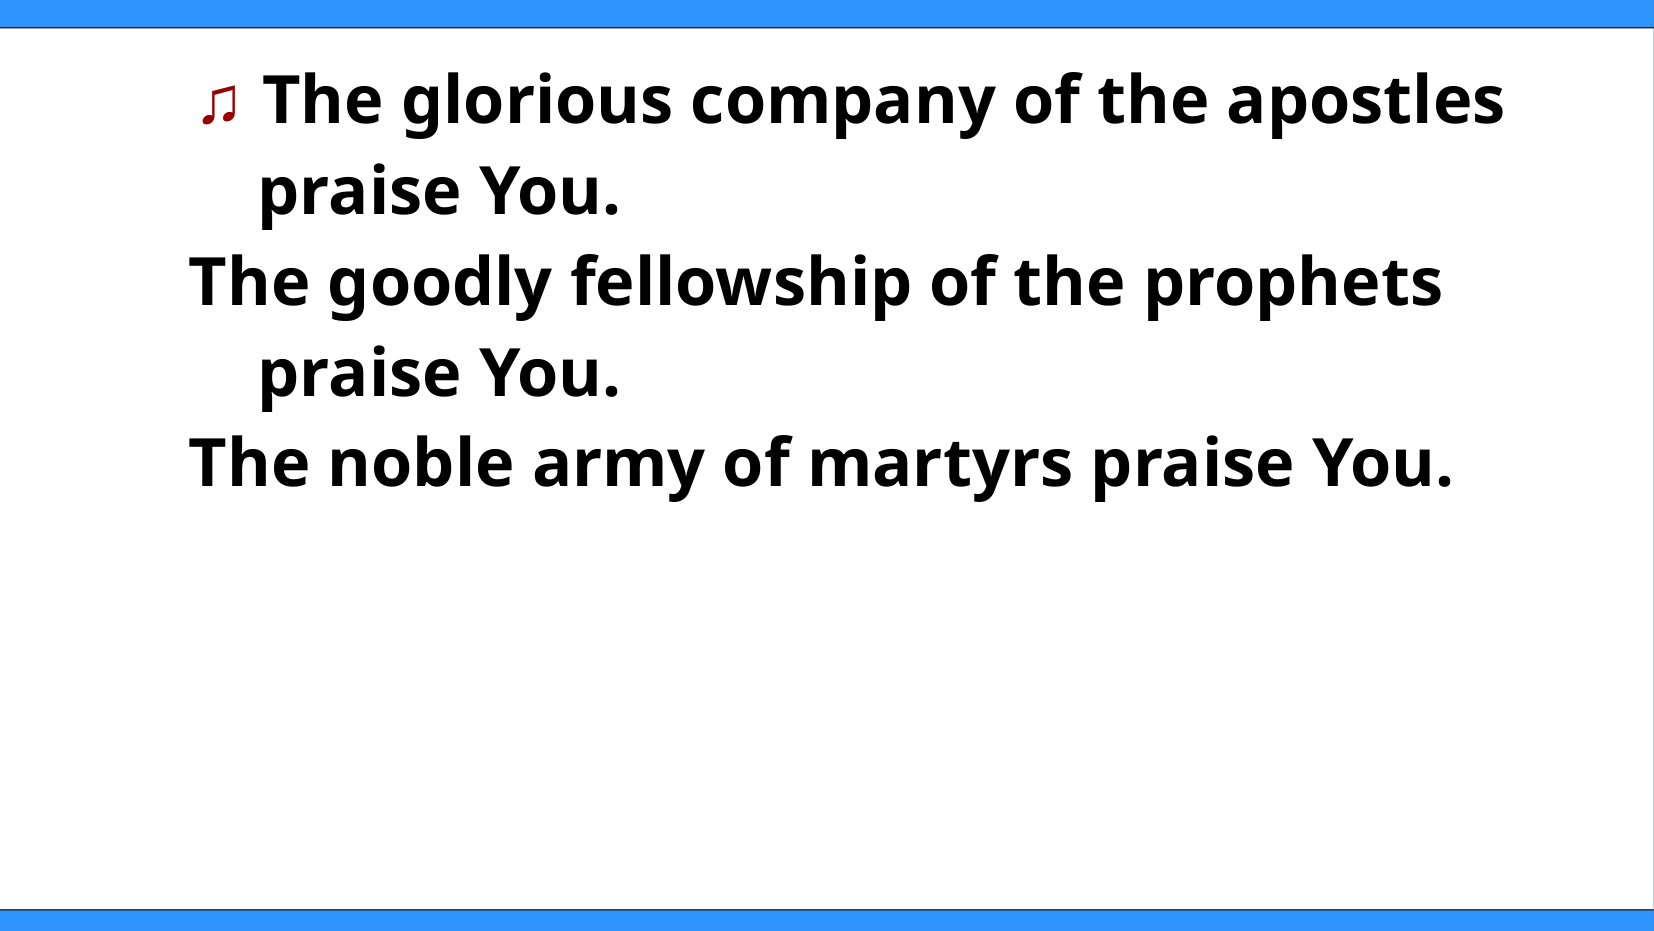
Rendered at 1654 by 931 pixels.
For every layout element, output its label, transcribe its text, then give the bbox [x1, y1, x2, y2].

text_box ♫ The glorious company of the apostles praise You. The goodly fellowship of the prophets praise You. The noble army of martyrs praise You. [105, 45, 1546, 526]
picture [0, 0, 1654, 931]
